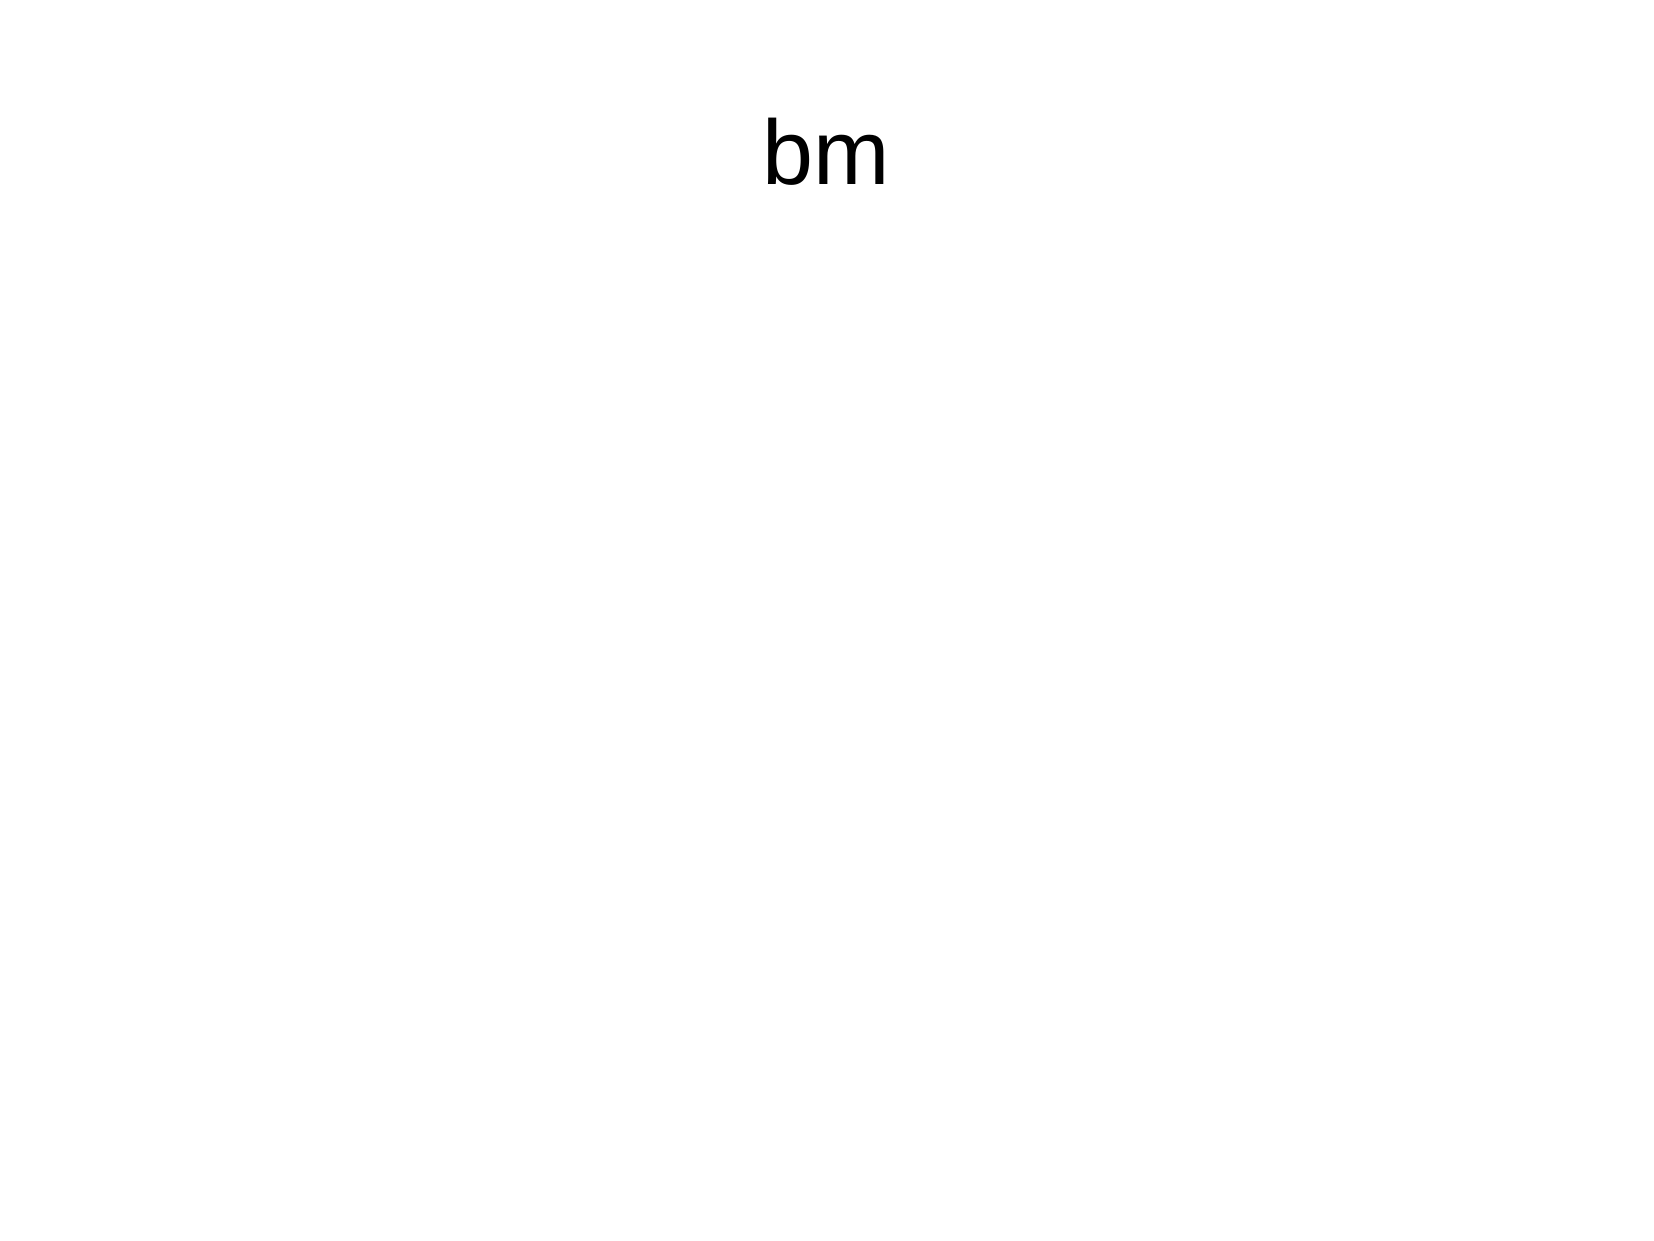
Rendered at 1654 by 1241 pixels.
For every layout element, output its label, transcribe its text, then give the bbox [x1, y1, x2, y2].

title bm [82, 49, 1571, 257]
